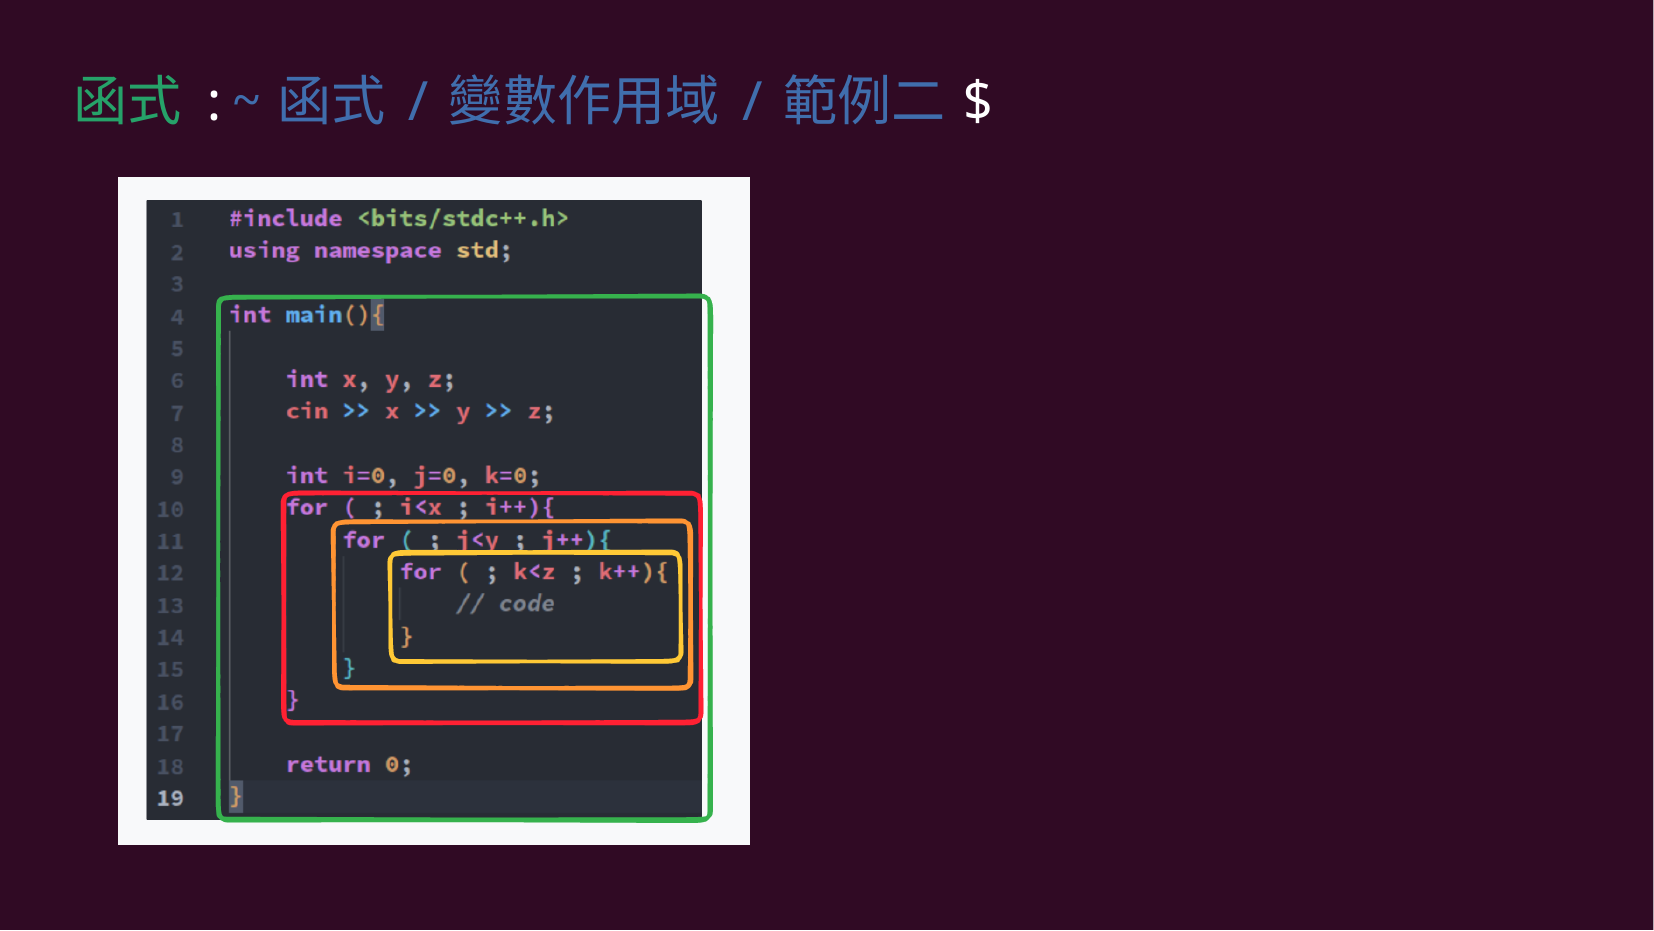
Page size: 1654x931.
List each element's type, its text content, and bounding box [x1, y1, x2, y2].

text_box 函式:~函式/變數作用域/範例二$ [59, 55, 1201, 139]
picture [118, 177, 750, 845]
